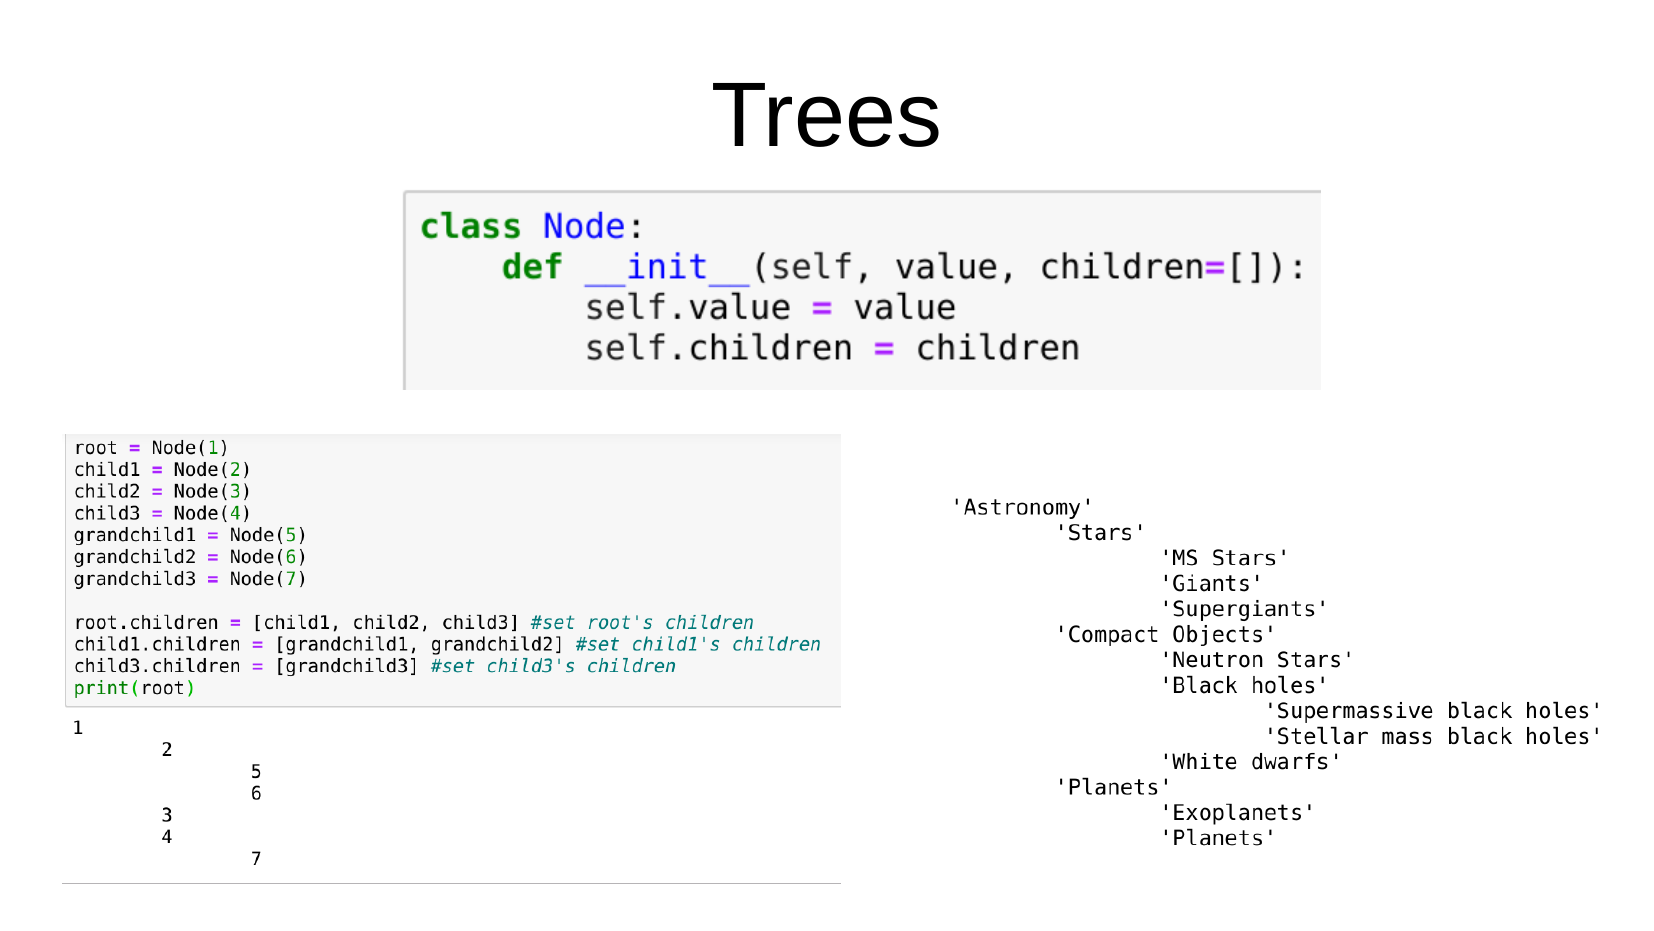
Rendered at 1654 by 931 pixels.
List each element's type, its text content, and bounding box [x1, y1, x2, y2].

title Trees [82, 37, 1571, 193]
picture [62, 434, 841, 885]
picture [396, 186, 1321, 391]
picture [945, 494, 1606, 856]
